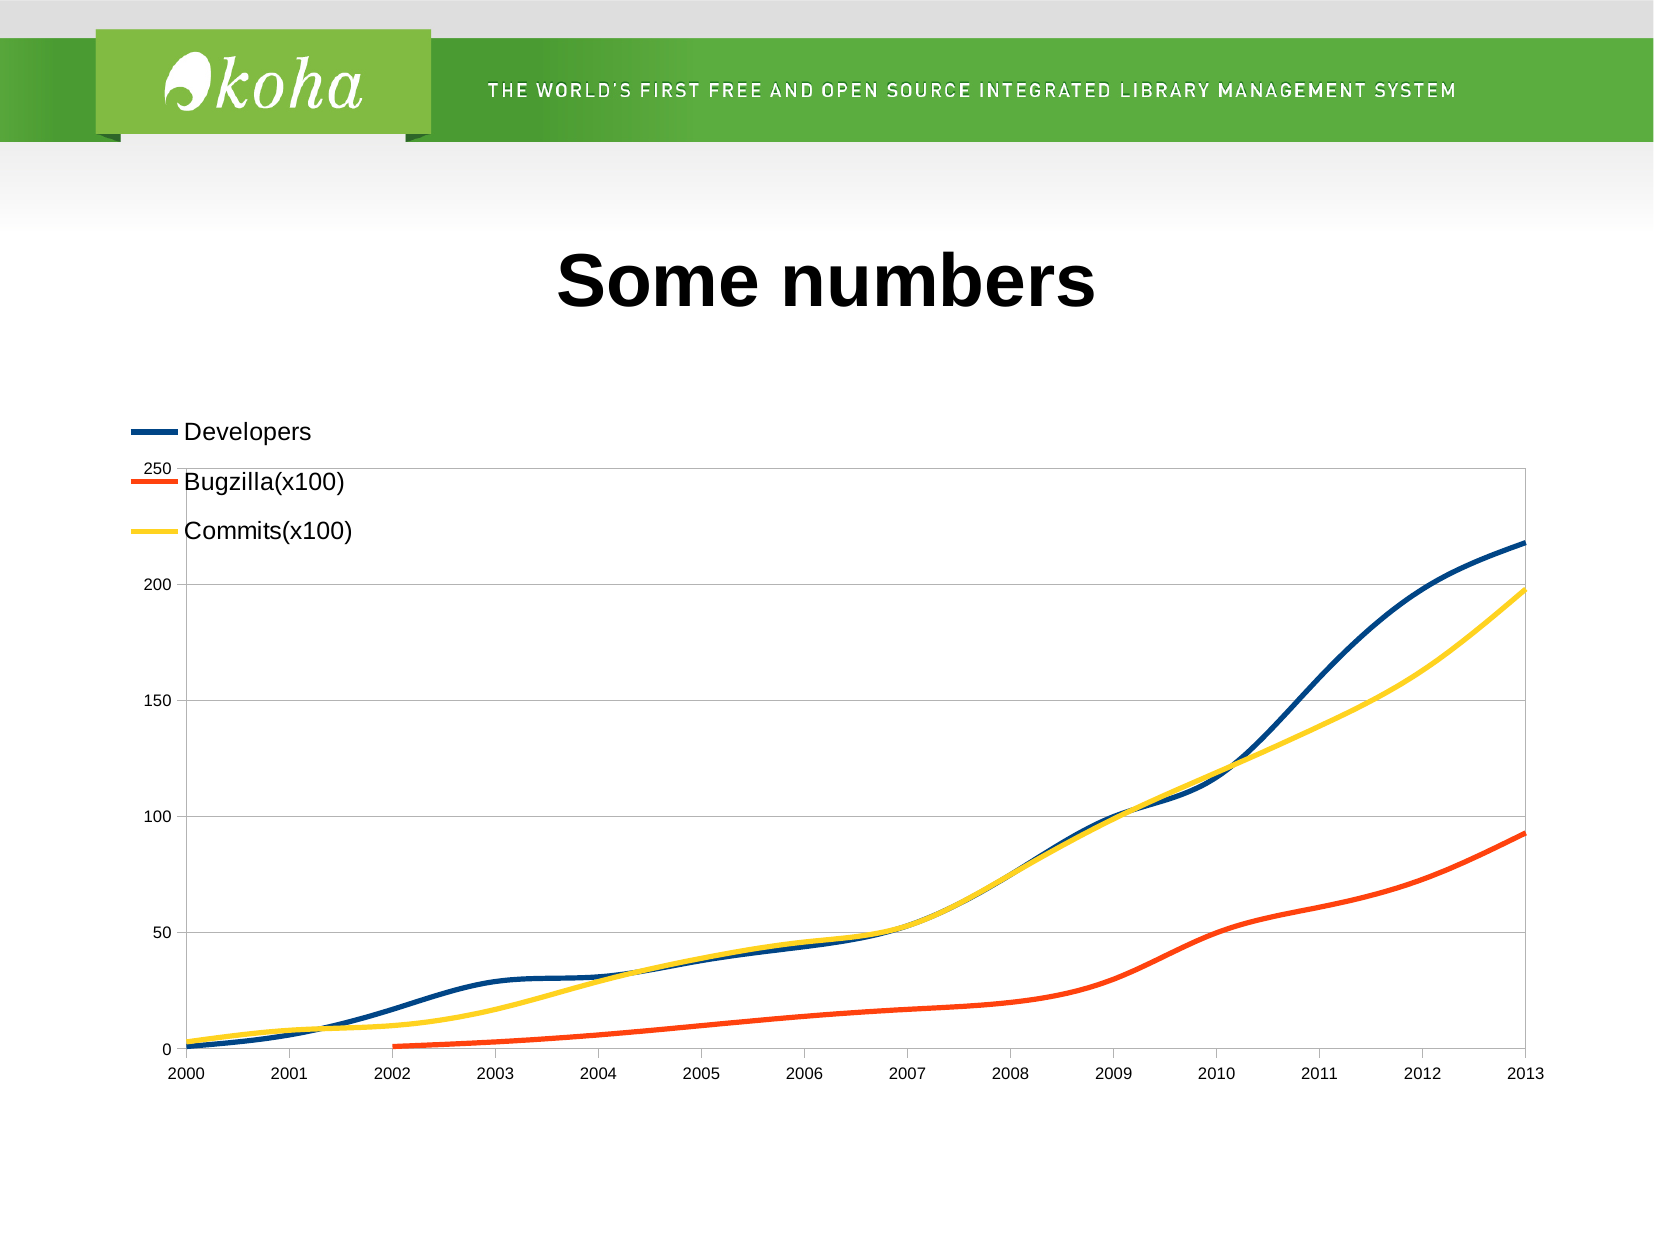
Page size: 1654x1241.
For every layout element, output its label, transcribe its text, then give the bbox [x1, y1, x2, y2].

title Some numbers [82, 177, 1571, 385]
picture [0, 0, 1654, 1241]
chart [82, 395, 1571, 1115]
